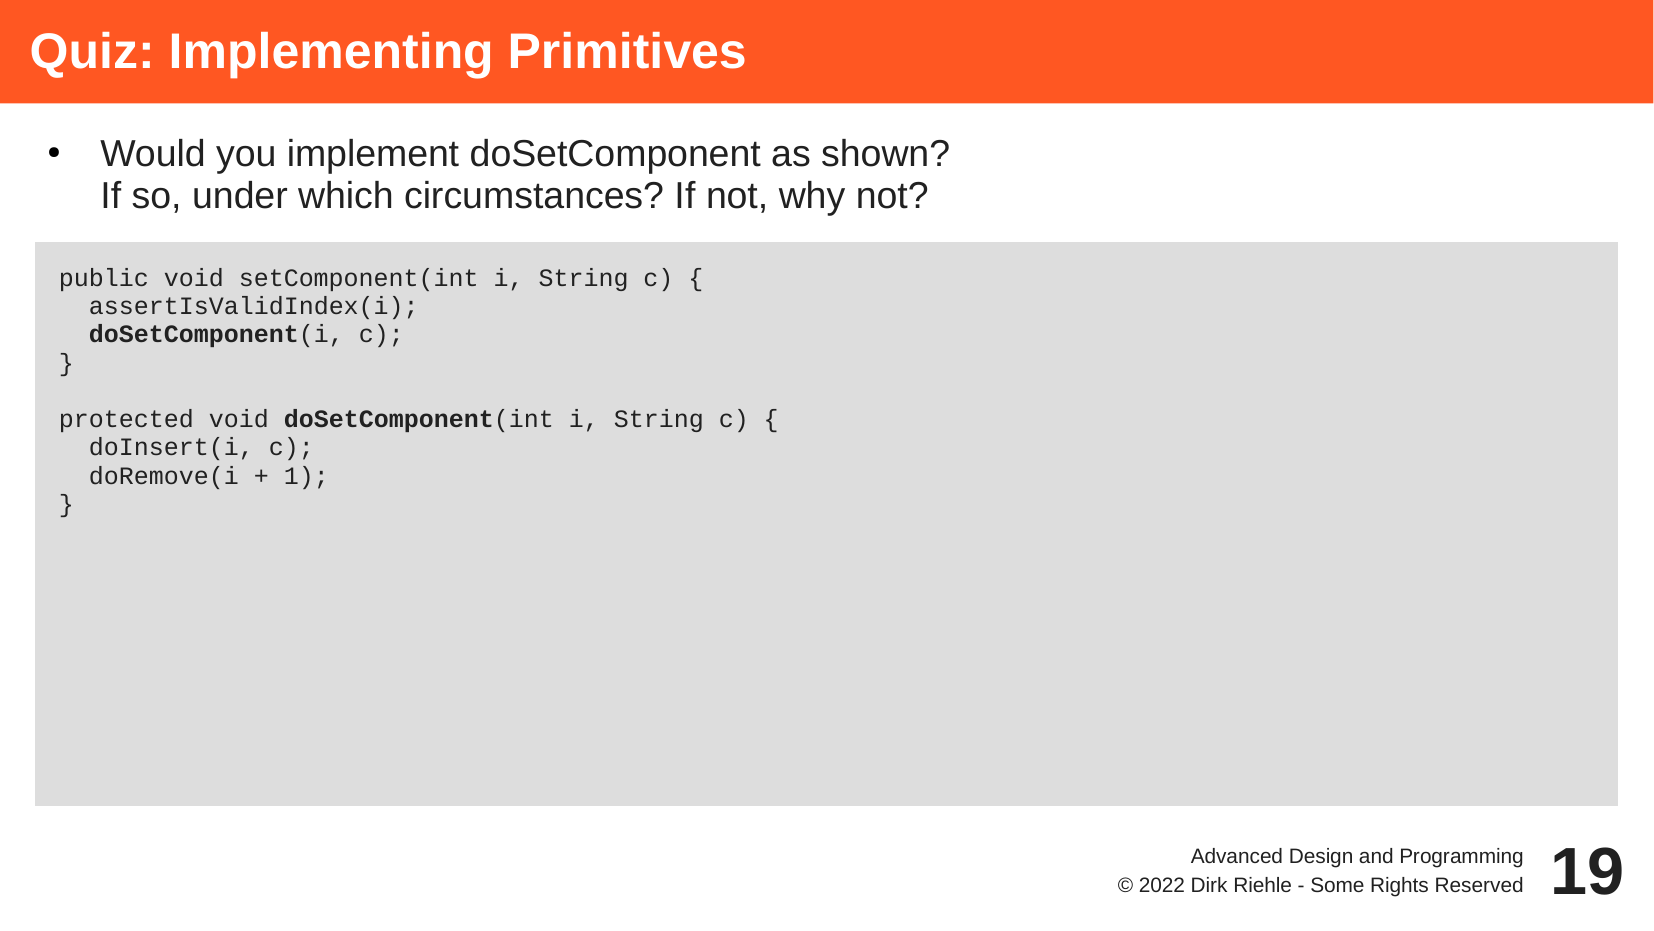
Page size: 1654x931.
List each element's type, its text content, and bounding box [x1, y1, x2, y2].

list Would you implement doSetComponent as shown? If so, under which circumstances? If not, why not? [29, 132, 1625, 230]
title Quiz: Implementing Primitives [0, 0, 1654, 104]
list public void setComponent(int i, String c) { assertIsValidIndex(i); doSetComponent(i, c); } protected void doSetComponent(int i, String c) { doInsert(i, c); doRemove(i + 1); } [29, 236, 1625, 813]
